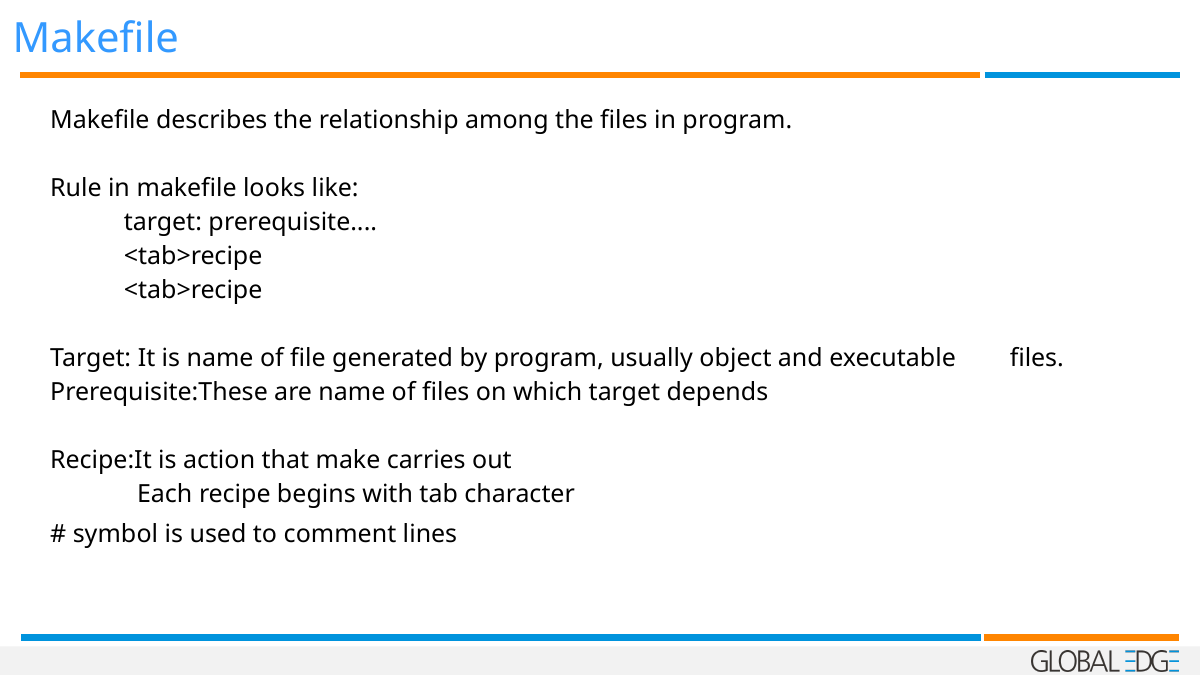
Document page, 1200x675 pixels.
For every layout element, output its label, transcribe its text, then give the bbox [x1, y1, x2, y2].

text_box Makefile describes the relationship among the files in program. Rule in makefile looks like: target: prerequisite.... <tab>recipe <tab>recipe Target: It is name of file generated by program, usually object and executable files. Prerequisite:These are name of files on which target depends Recipe:It is action that make carries out Each recipe begins with tab character [35, 94, 1087, 491]
title Makefile [12, 9, 1088, 63]
picture [1031, 650, 1179, 672]
text_box # symbol is used to comment lines [35, 507, 674, 552]
